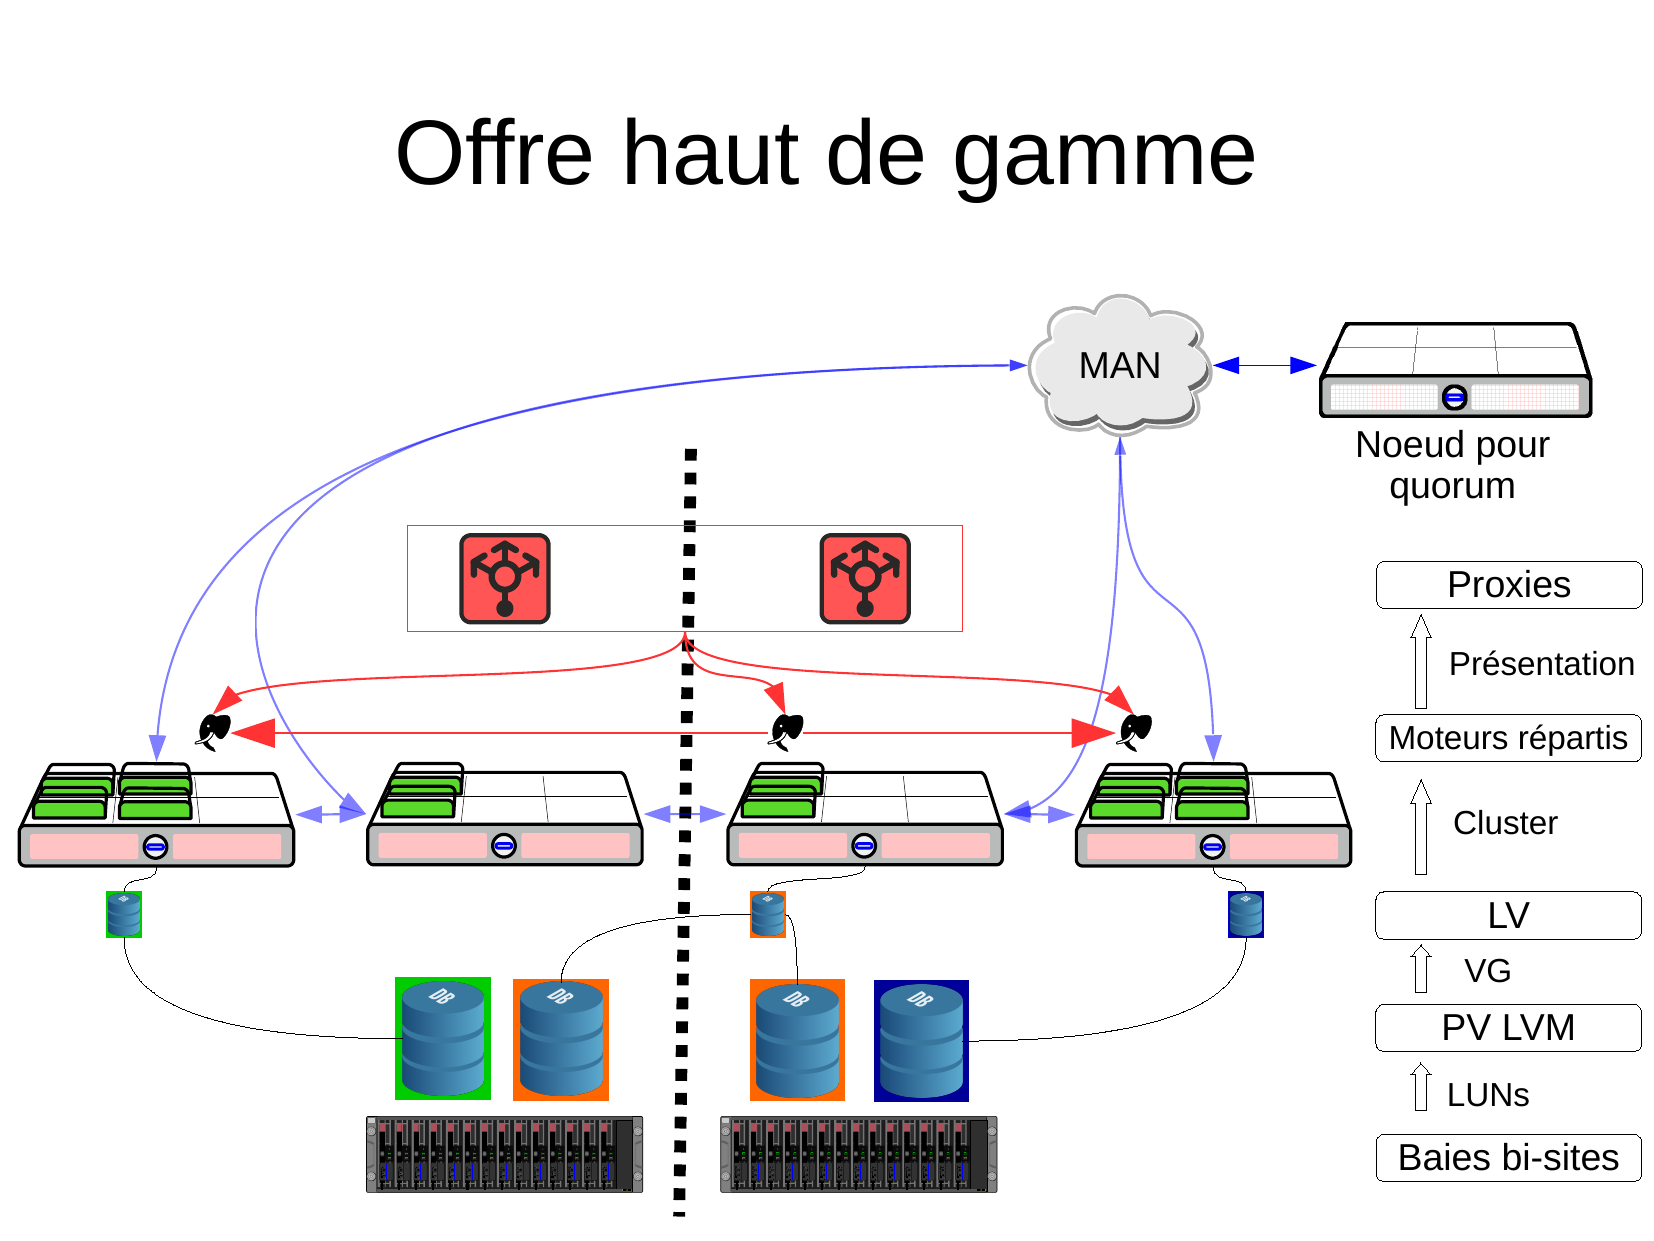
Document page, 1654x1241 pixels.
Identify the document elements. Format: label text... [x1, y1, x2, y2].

picture [520, 981, 603, 1096]
picture [402, 981, 484, 1096]
title Offre haut de gamme [82, 49, 1571, 257]
text_box Proxies [1376, 561, 1643, 609]
picture [819, 533, 911, 625]
picture [767, 714, 804, 752]
text_box [750, 891, 786, 938]
text_box VG [1431, 944, 1546, 1004]
picture [720, 1116, 999, 1193]
text_box Noeud pour quorum [1311, 415, 1595, 515]
text_box [874, 980, 969, 1102]
picture [1074, 761, 1353, 868]
text_box Moteurs répartis [1375, 714, 1642, 762]
picture [1230, 893, 1262, 936]
text_box [395, 977, 491, 1100]
picture [880, 984, 963, 1098]
text_box [1410, 779, 1432, 875]
text_box [1410, 1062, 1431, 1111]
text_box [750, 979, 845, 1101]
text_box Présentation [1431, 637, 1654, 691]
text_box [513, 979, 609, 1101]
picture [194, 714, 231, 752]
text_box Cluster [1431, 797, 1581, 851]
picture [726, 761, 1004, 867]
text_box LUNs [1431, 1069, 1546, 1129]
picture [1316, 313, 1595, 418]
picture [366, 1116, 644, 1193]
text_box [1410, 944, 1432, 993]
picture [17, 761, 296, 868]
picture [1116, 714, 1152, 752]
picture [752, 893, 784, 936]
picture [366, 761, 644, 867]
text_box LV [1375, 891, 1642, 940]
picture [108, 893, 140, 936]
picture [459, 533, 551, 625]
text_box [1410, 614, 1432, 709]
text_box [1228, 891, 1264, 938]
text_box PV LVM [1375, 1004, 1642, 1052]
text_box Baies bi-sites [1376, 1134, 1642, 1182]
text_box [106, 891, 142, 938]
picture [756, 984, 839, 1098]
picture [1027, 293, 1213, 438]
